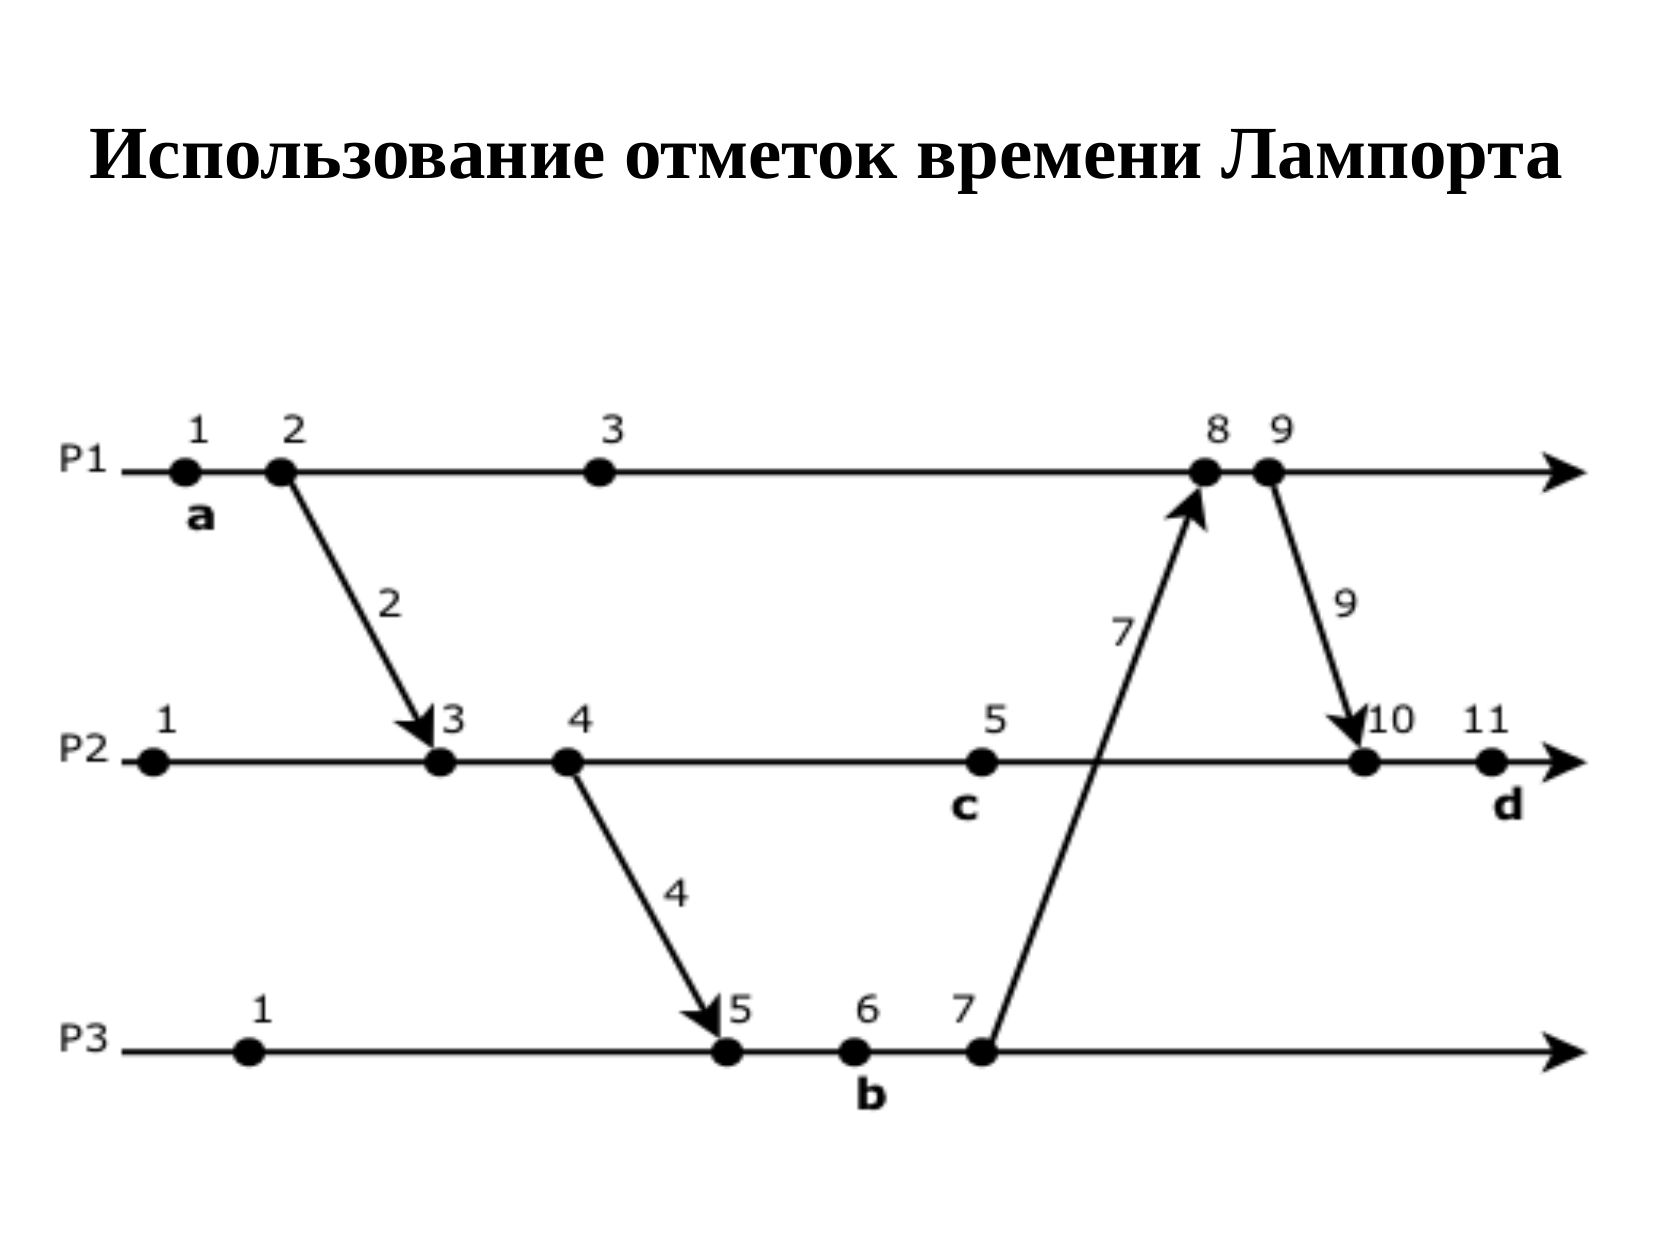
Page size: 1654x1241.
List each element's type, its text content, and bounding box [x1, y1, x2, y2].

picture [59, 406, 1595, 1123]
title Использование отметок времени Лампорта [82, 56, 1571, 250]
